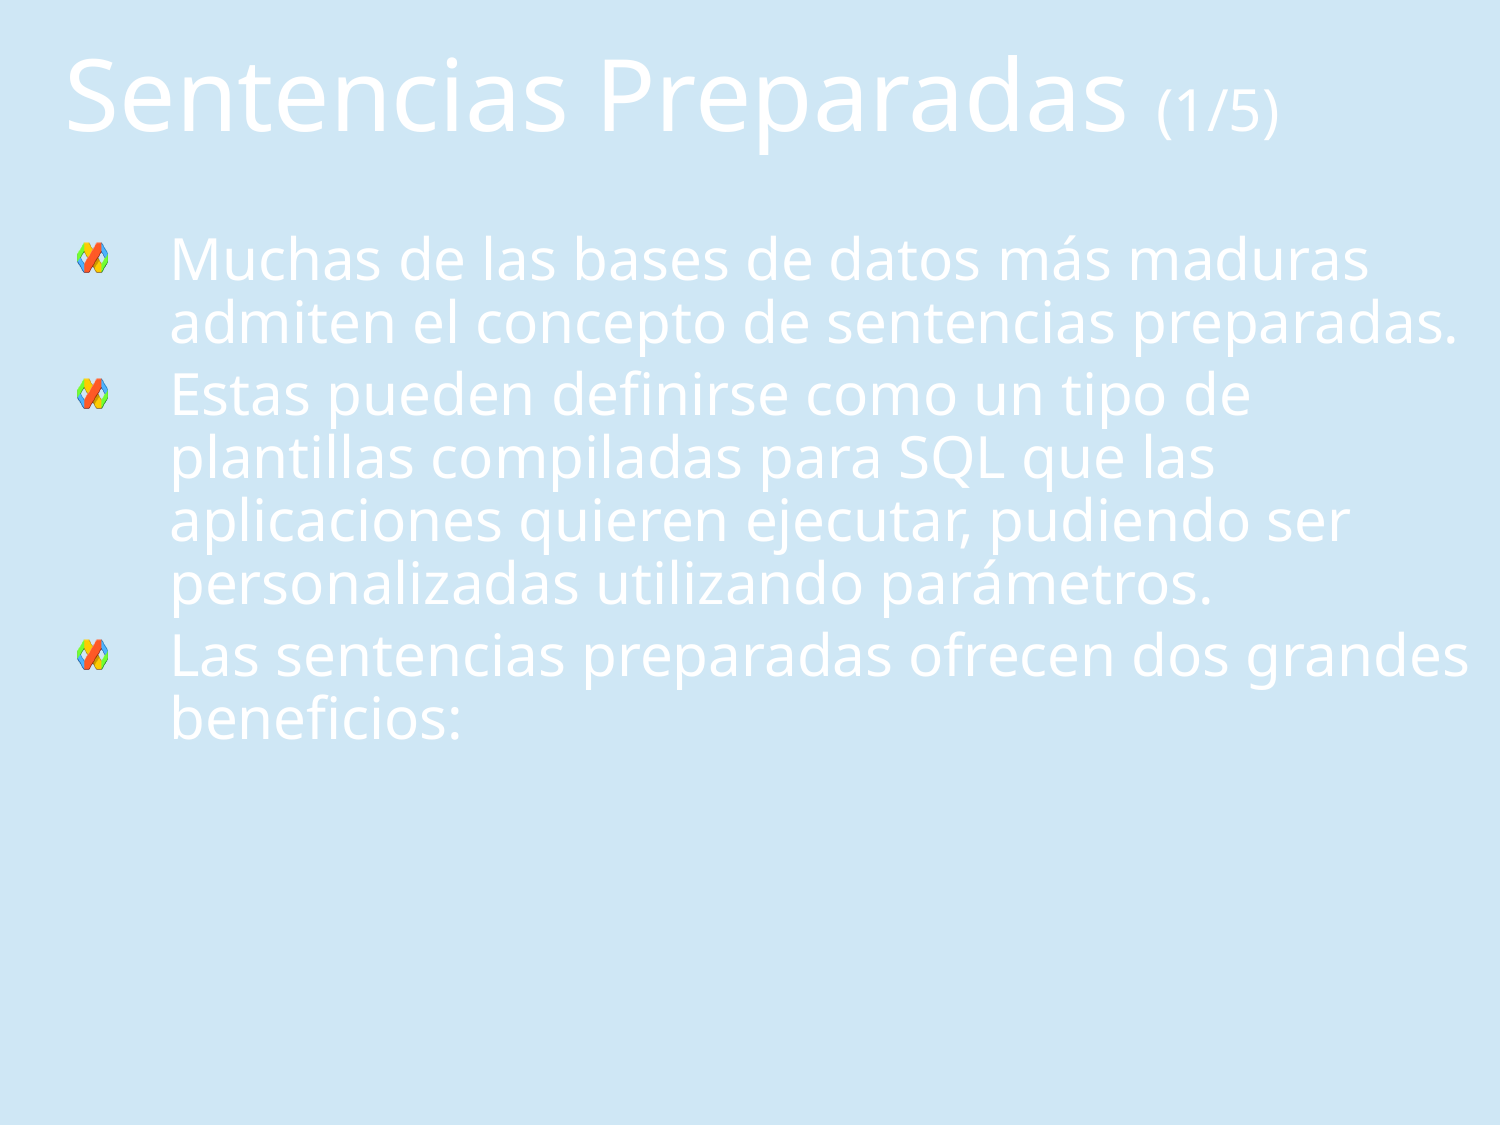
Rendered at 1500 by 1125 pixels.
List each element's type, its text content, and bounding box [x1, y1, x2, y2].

picture [77, 378, 108, 409]
text_box Sentencias Preparadas (1/5) [49, 37, 1456, 161]
picture [77, 242, 108, 273]
text_box Muchas de las bases de datos más maduras admiten el concepto de sentencias preparadas. Estas pueden definirse como un tipo de plantillas compiladas para SQL que las aplicaciones quieren ejecutar, pudiendo ser personalizadas utilizando parámetros. Las sentencias preparadas ofrecen dos grandes beneficios: [63, 222, 1500, 760]
picture [77, 639, 108, 670]
